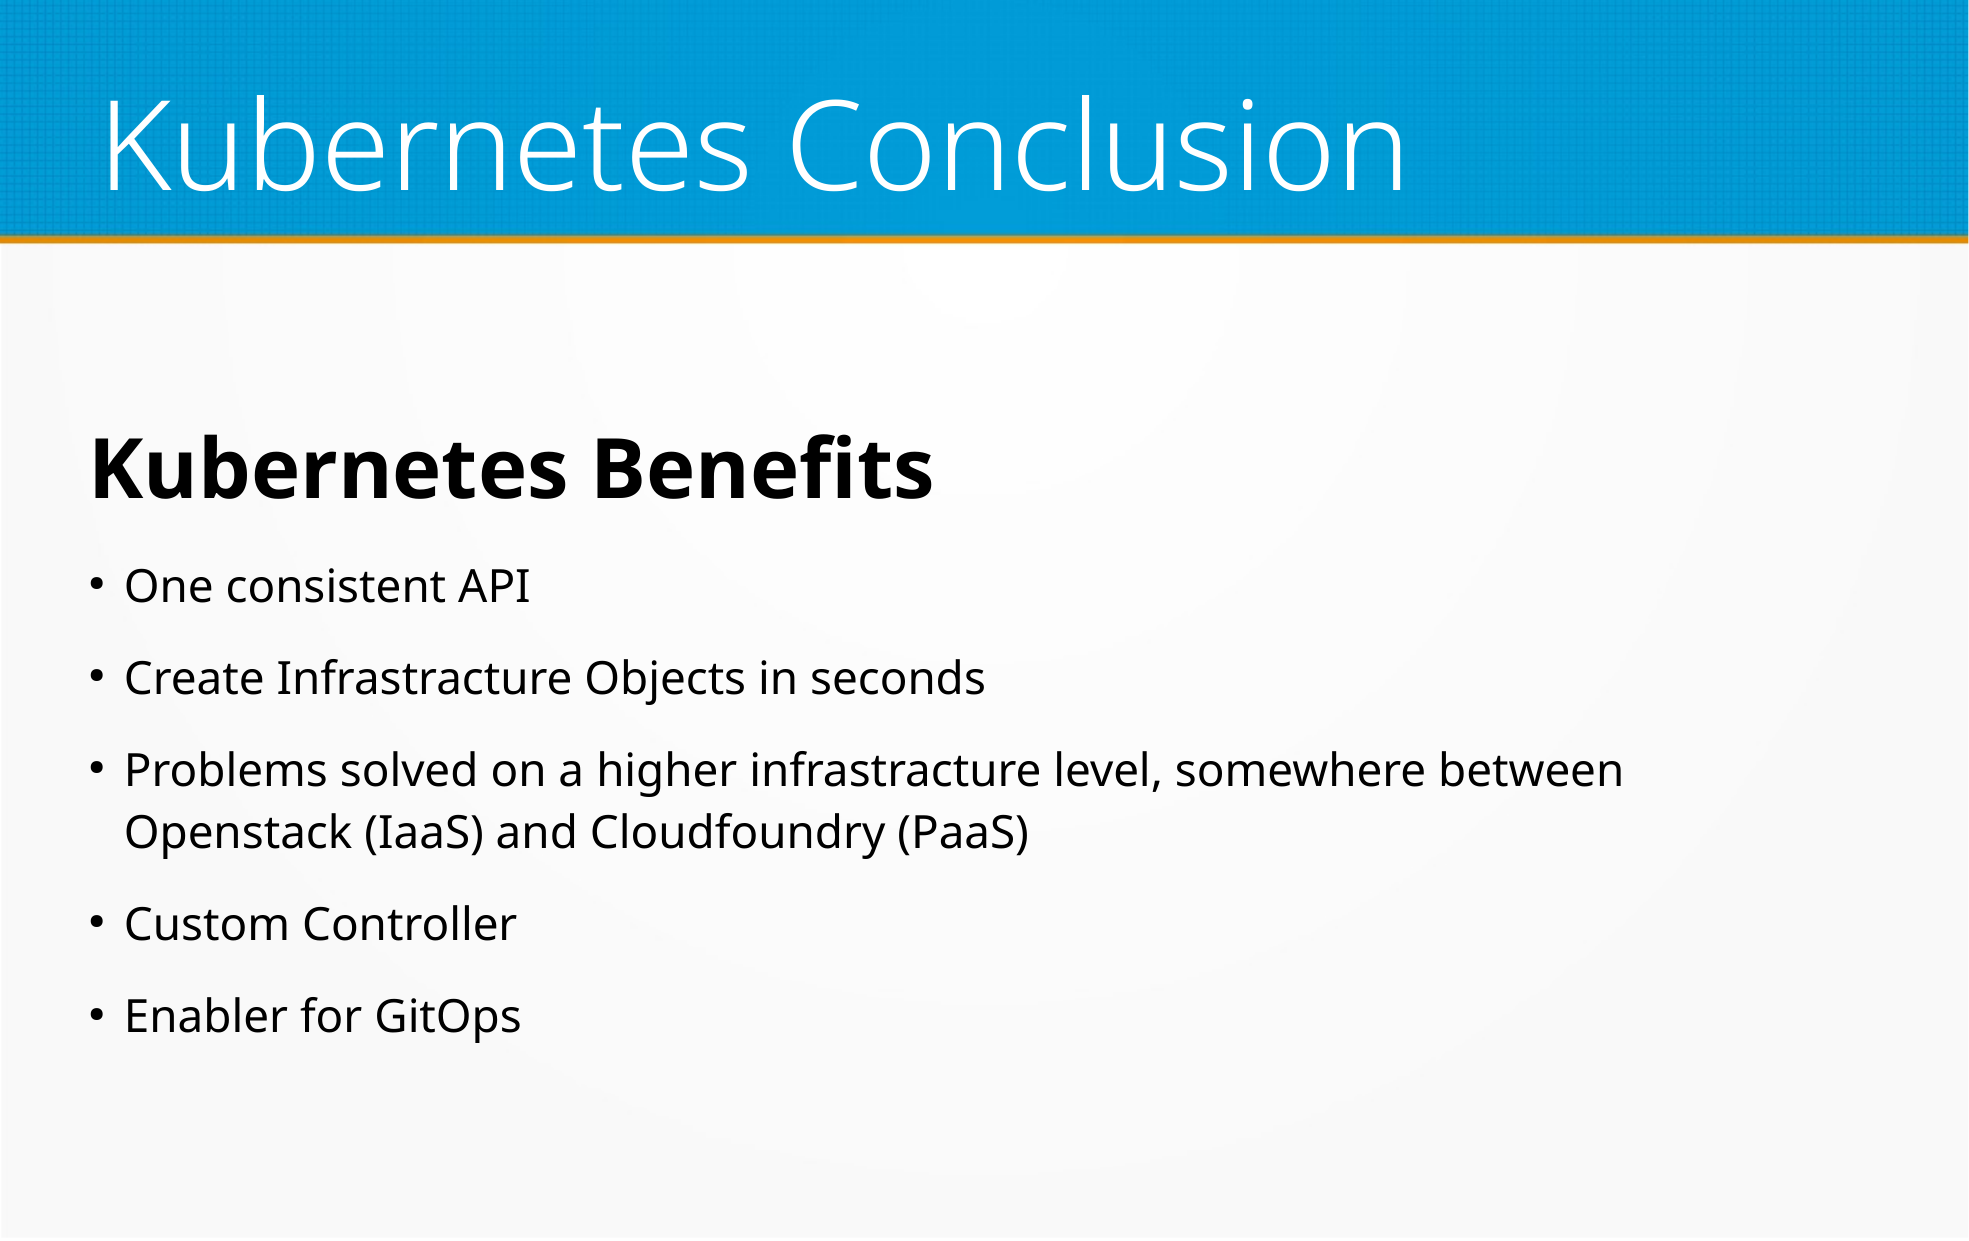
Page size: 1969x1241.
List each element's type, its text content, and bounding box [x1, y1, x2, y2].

text_box Kubernetes Benefits One consistent API Create Infrastracture Objects in seconds Problems solved on a higher infrastracture level, somewhere between Openstack (IaaS) and Cloudfoundry (PaaS) Custom Controller Enabler for GitOps [82, 293, 1772, 1163]
picture [0, 233, 1969, 1241]
title Kubernetes Conclusion [98, 19, 1870, 227]
